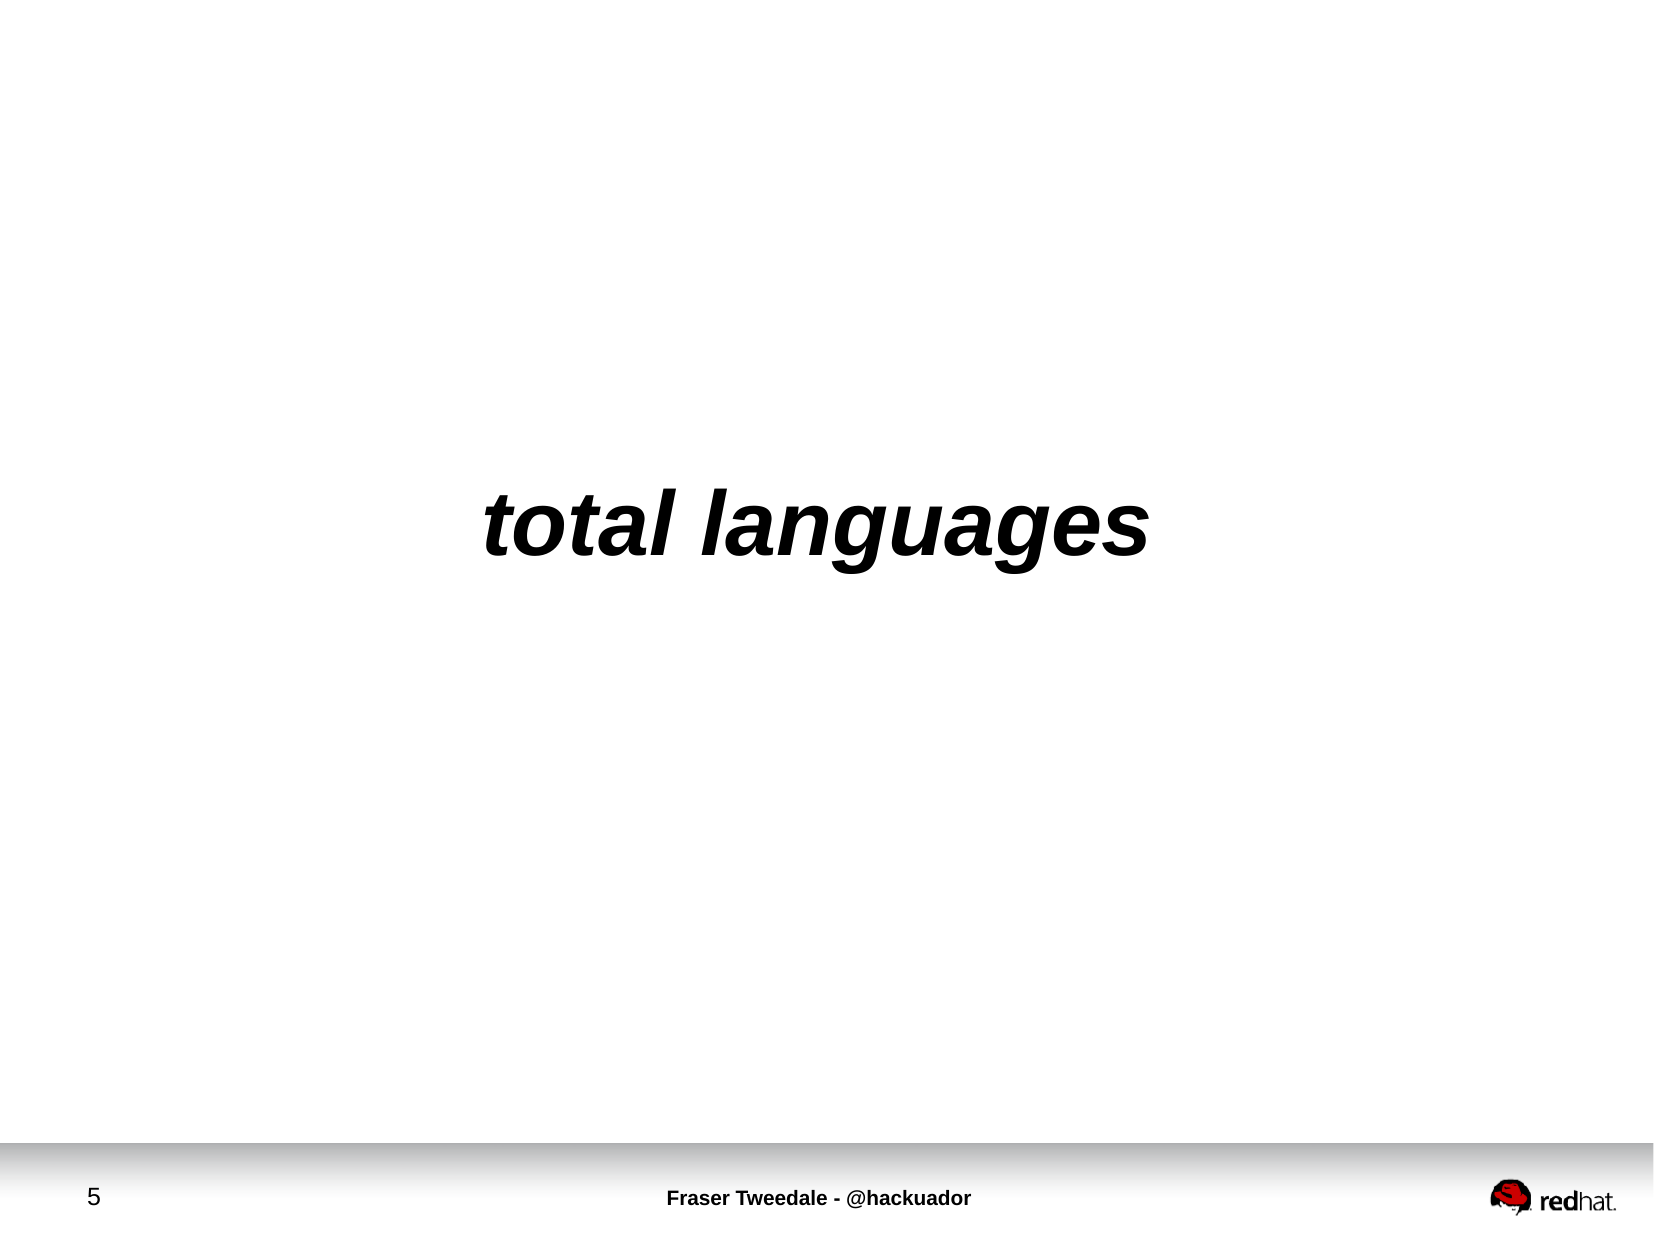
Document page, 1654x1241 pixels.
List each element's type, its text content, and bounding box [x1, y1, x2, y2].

subtitle total languages [82, 37, 1571, 907]
picture [0, 1143, 1654, 1241]
